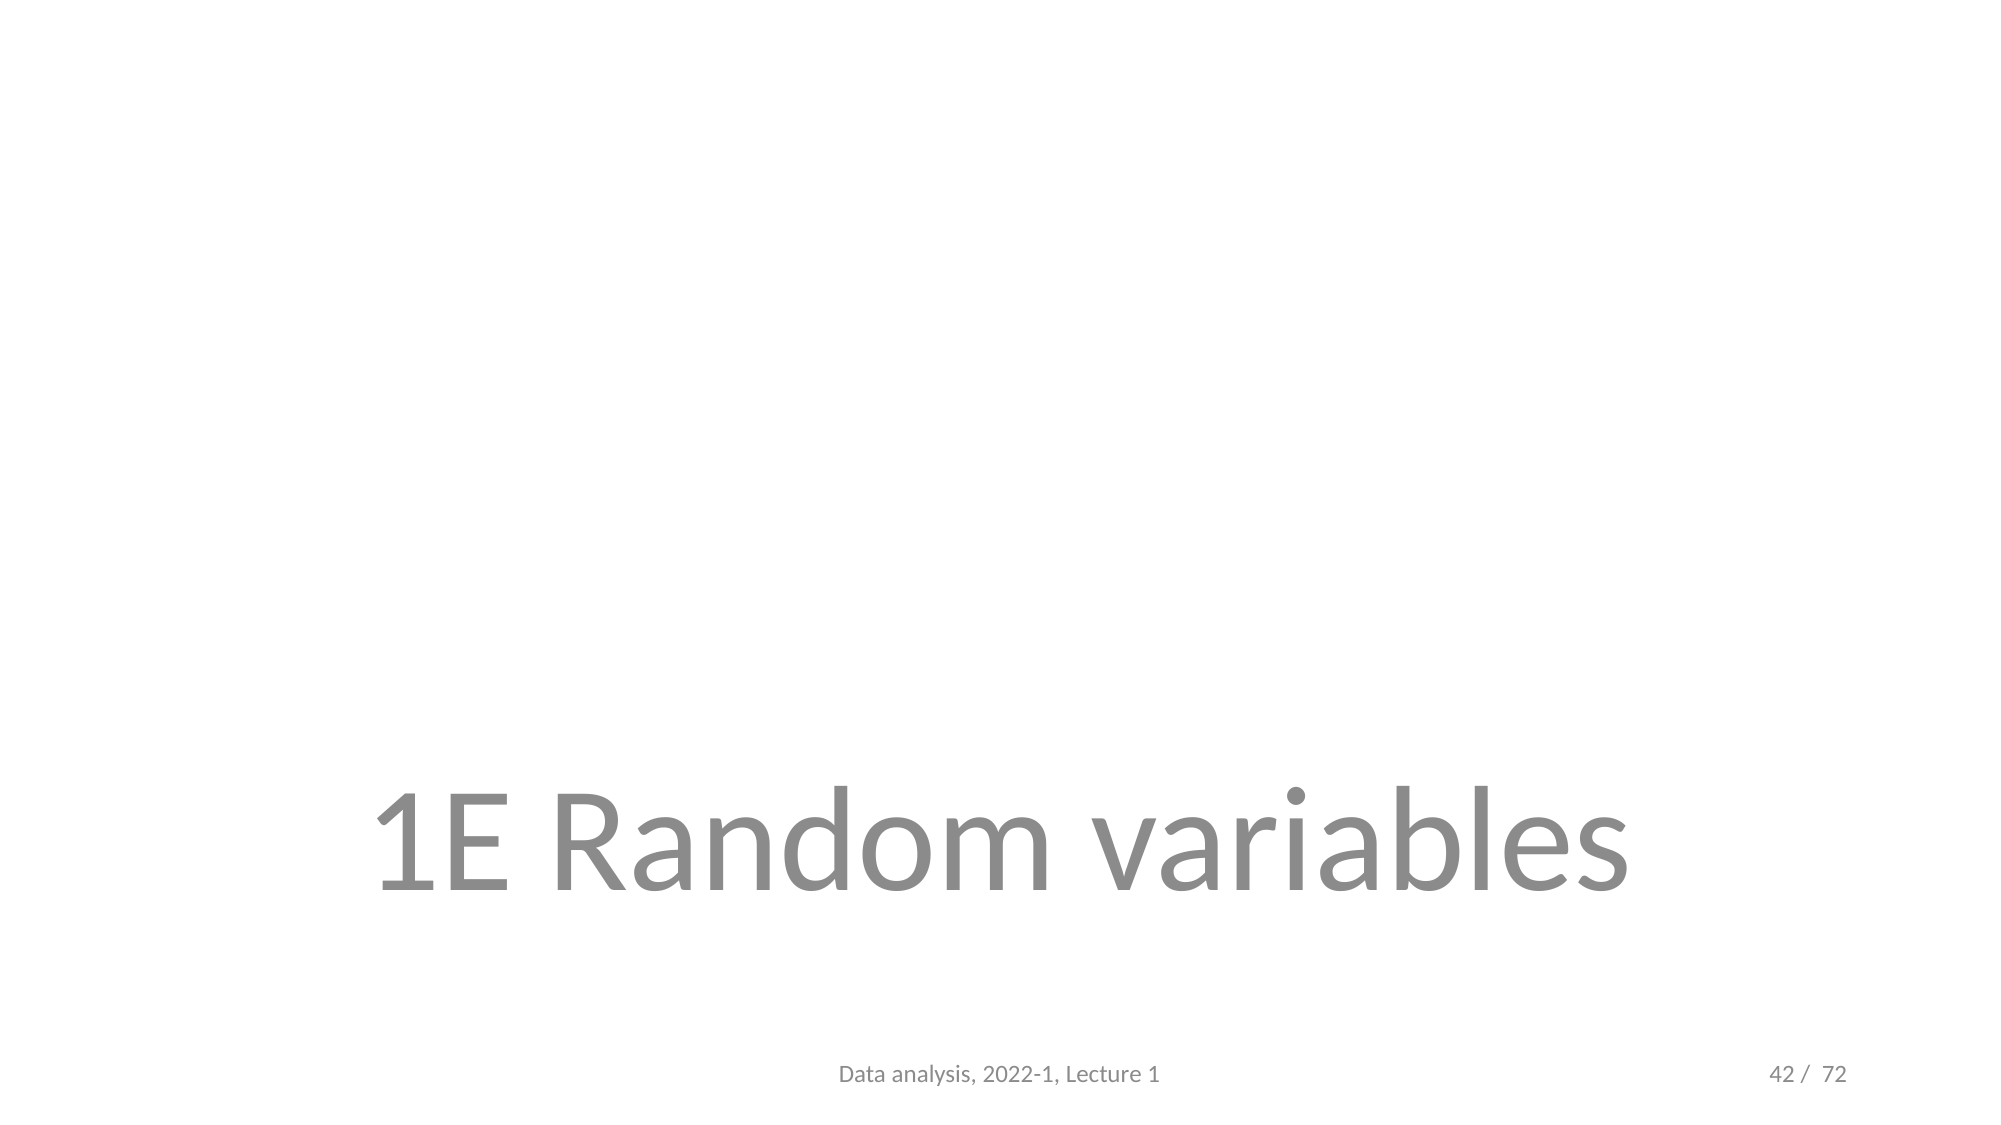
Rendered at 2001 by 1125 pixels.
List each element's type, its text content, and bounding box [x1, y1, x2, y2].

footer Data analysis, 2022-1, Lecture 1 [662, 1042, 1338, 1103]
list 1E Random variables [136, 752, 1862, 999]
slide_number <number> / 72 [1412, 1042, 1863, 1103]
